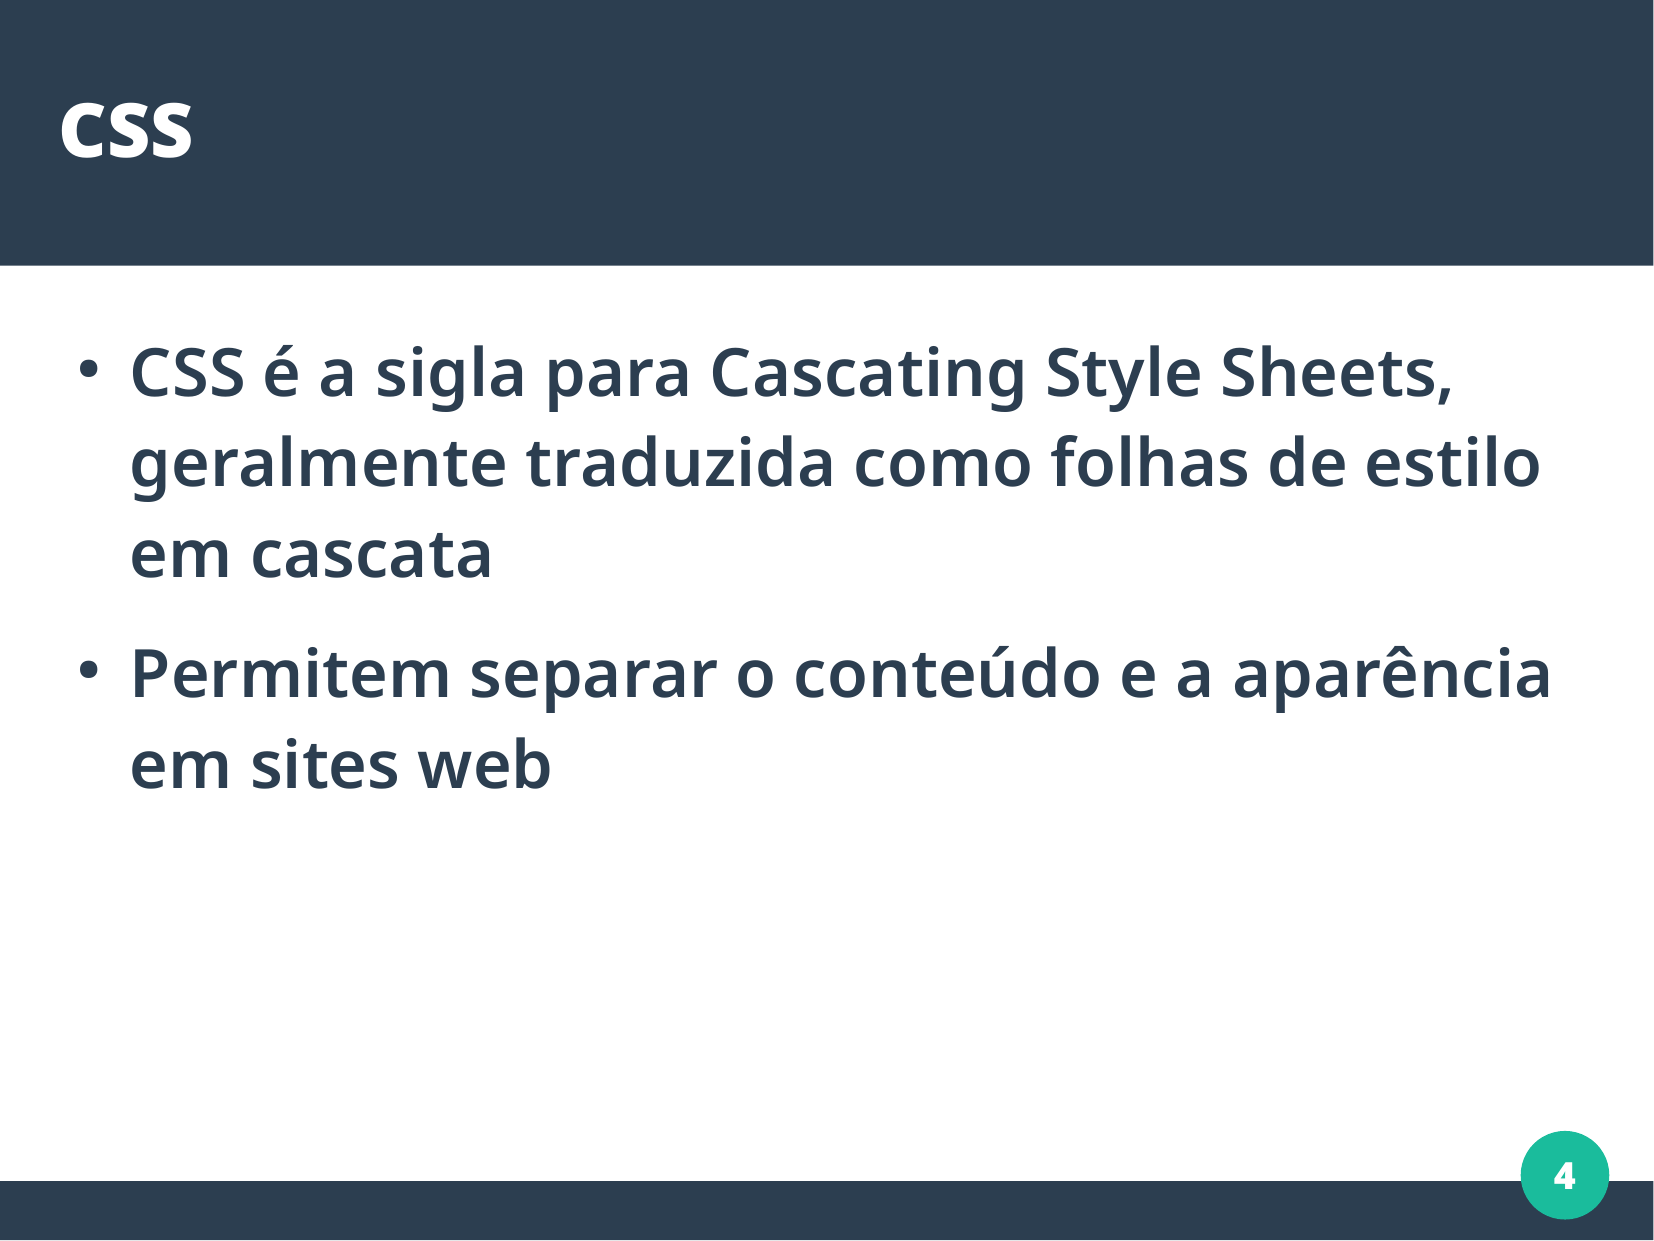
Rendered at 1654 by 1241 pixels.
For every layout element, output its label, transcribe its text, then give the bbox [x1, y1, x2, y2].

list CSS é a sigla para Cascating Style Sheets, geralmente traduzida como folhas de estilo em cascata Permitem separar o conteúdo e a aparência em sites web [59, 324, 1595, 1152]
title CSS [59, 49, 1595, 207]
